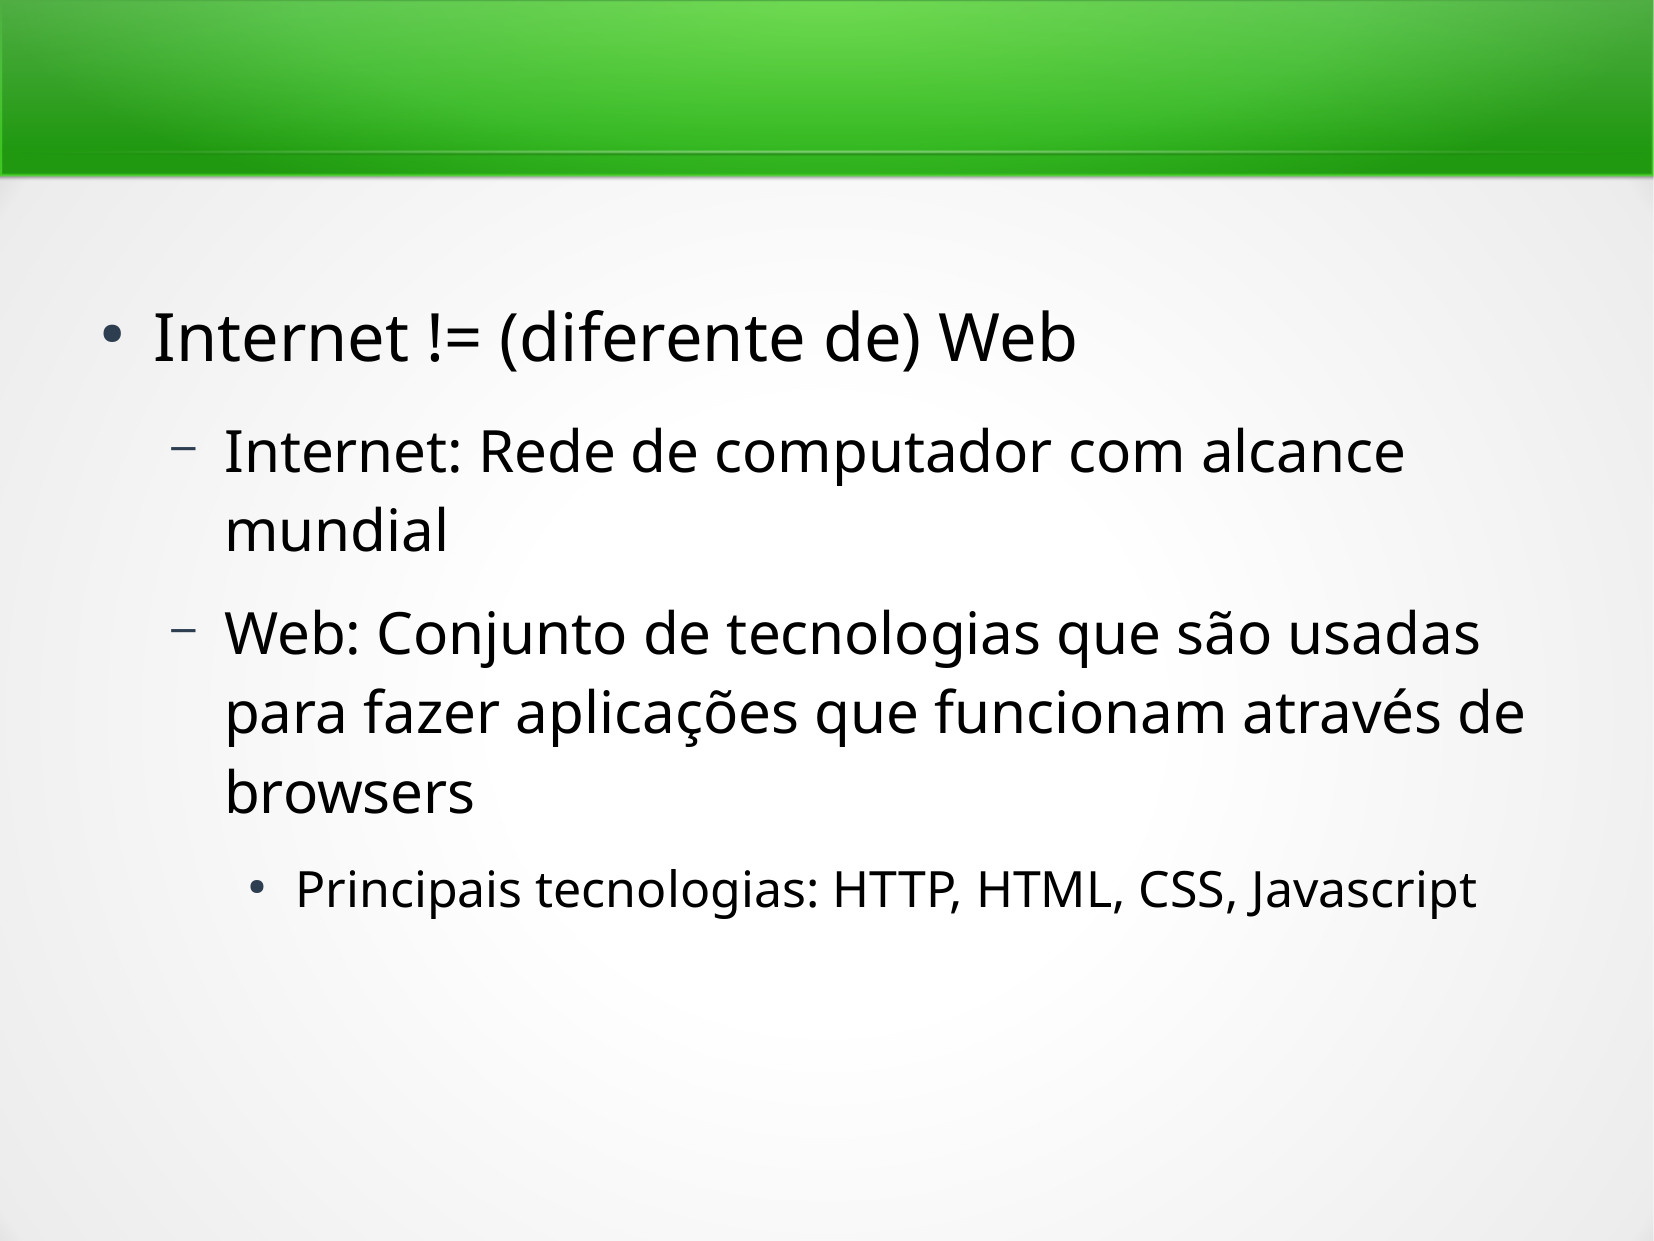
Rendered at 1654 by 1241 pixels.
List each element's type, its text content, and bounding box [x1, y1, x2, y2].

picture [0, 0, 1654, 1241]
list Internet != (diferente de) Web Internet: Rede de computador com alcance mundial Web: Conjunto de tecnologias que são usadas para fazer aplicações que funcionam através de browsers Principais tecnologias: HTTP, HTML, CSS, Javascript [82, 290, 1571, 1010]
